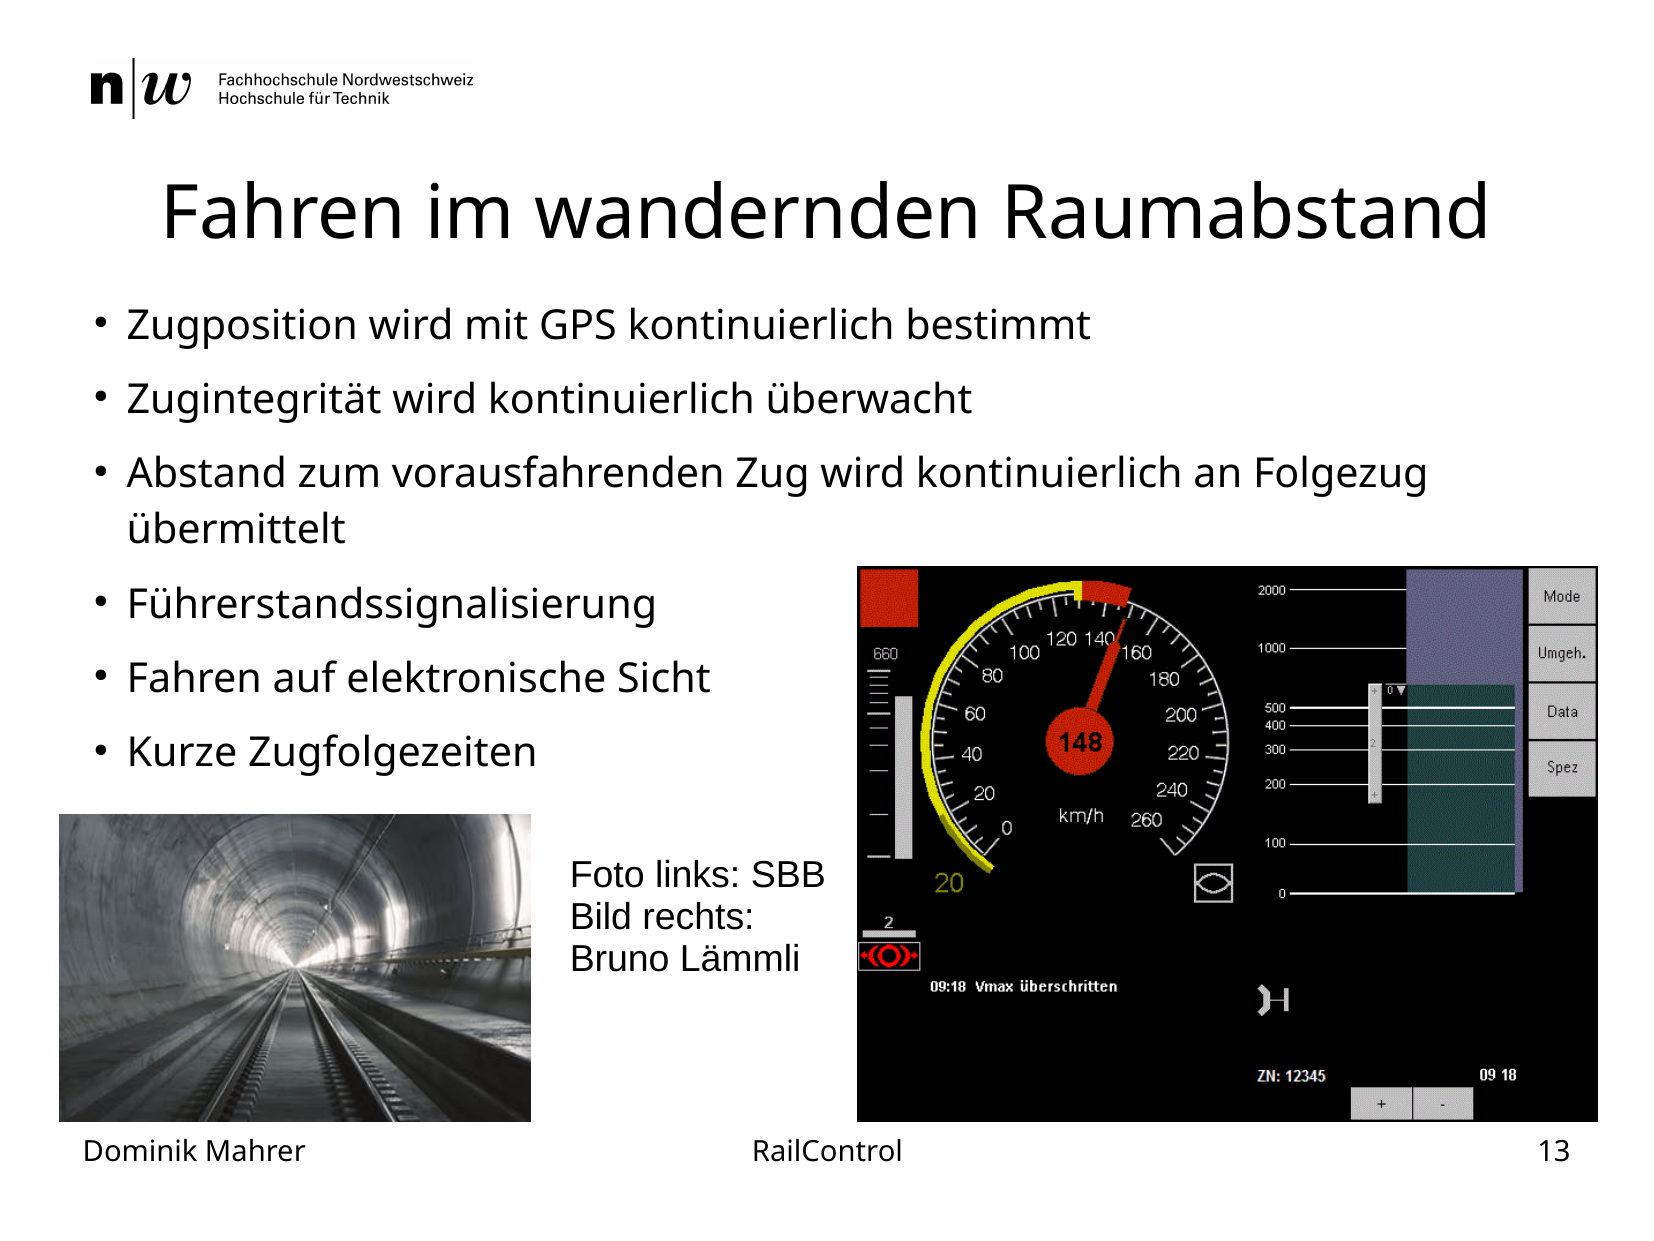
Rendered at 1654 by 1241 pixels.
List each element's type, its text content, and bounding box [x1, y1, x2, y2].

list Zugposition wird mit GPS kontinuierlich bestimmt Zugintegrität wird kontinuierlich überwacht Abstand zum vorausfahrenden Zug wird kontinuierlich an Folgezug übermittelt Führerstandssignalisierung Fahren auf elektronische Sicht Kurze Zugfolgezeiten [82, 295, 1571, 1063]
picture [91, 58, 473, 119]
picture [857, 566, 1598, 1123]
picture [59, 814, 531, 1123]
title Fahren im wandernden Raumabstand [82, 153, 1571, 267]
text_box Foto links: SBB Bild rechts: Bruno Lämmli [555, 846, 842, 987]
